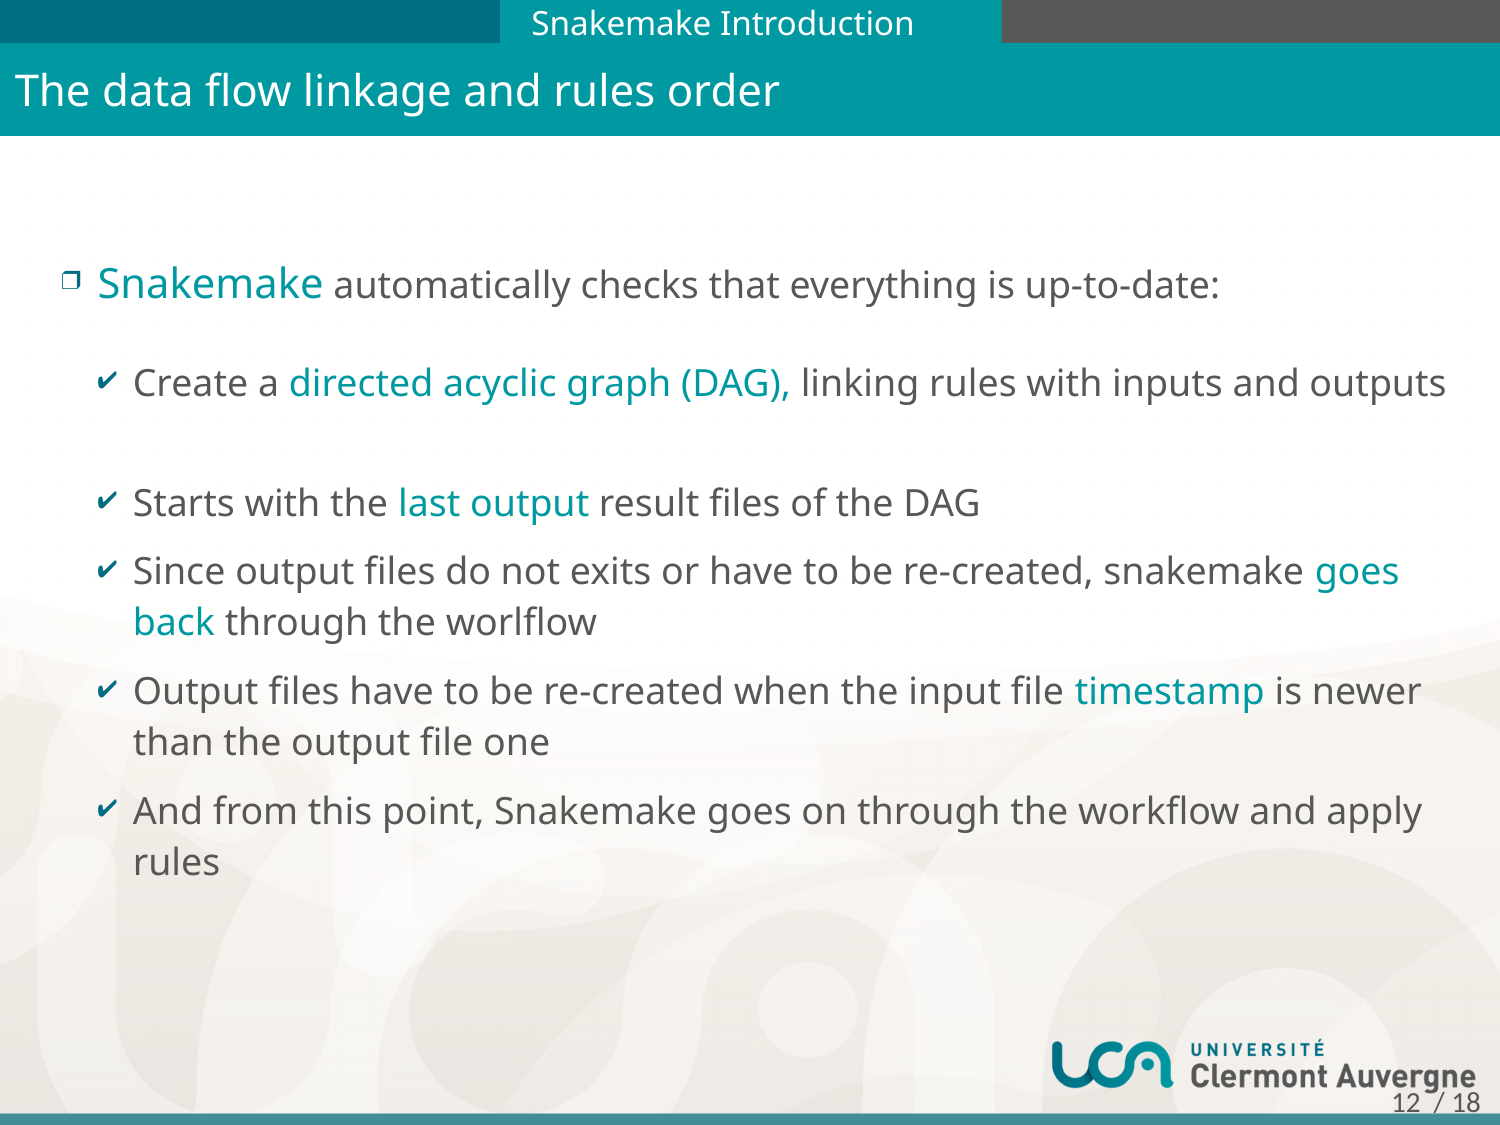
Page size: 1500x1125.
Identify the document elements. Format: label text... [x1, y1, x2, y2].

text_box Snakemake Introduction [0, 0, 1500, 57]
picture [0, 136, 1500, 1125]
text_box The data flow linkage and rules order [0, 57, 1500, 136]
text_box Snakemake automatically checks that everything is up-to-date: Create a directed acyclic graph (DAG), linking rules with inputs and outputs Starts with the last output result files of the DAG Since output files do not exits or have to be re-created, snakemake goes back through the worlflow Output files have to be re-created when the input file timestamp is newer than the output file one And from this point, Snakemake goes on through the workflow and apply rules [47, 188, 1465, 1004]
